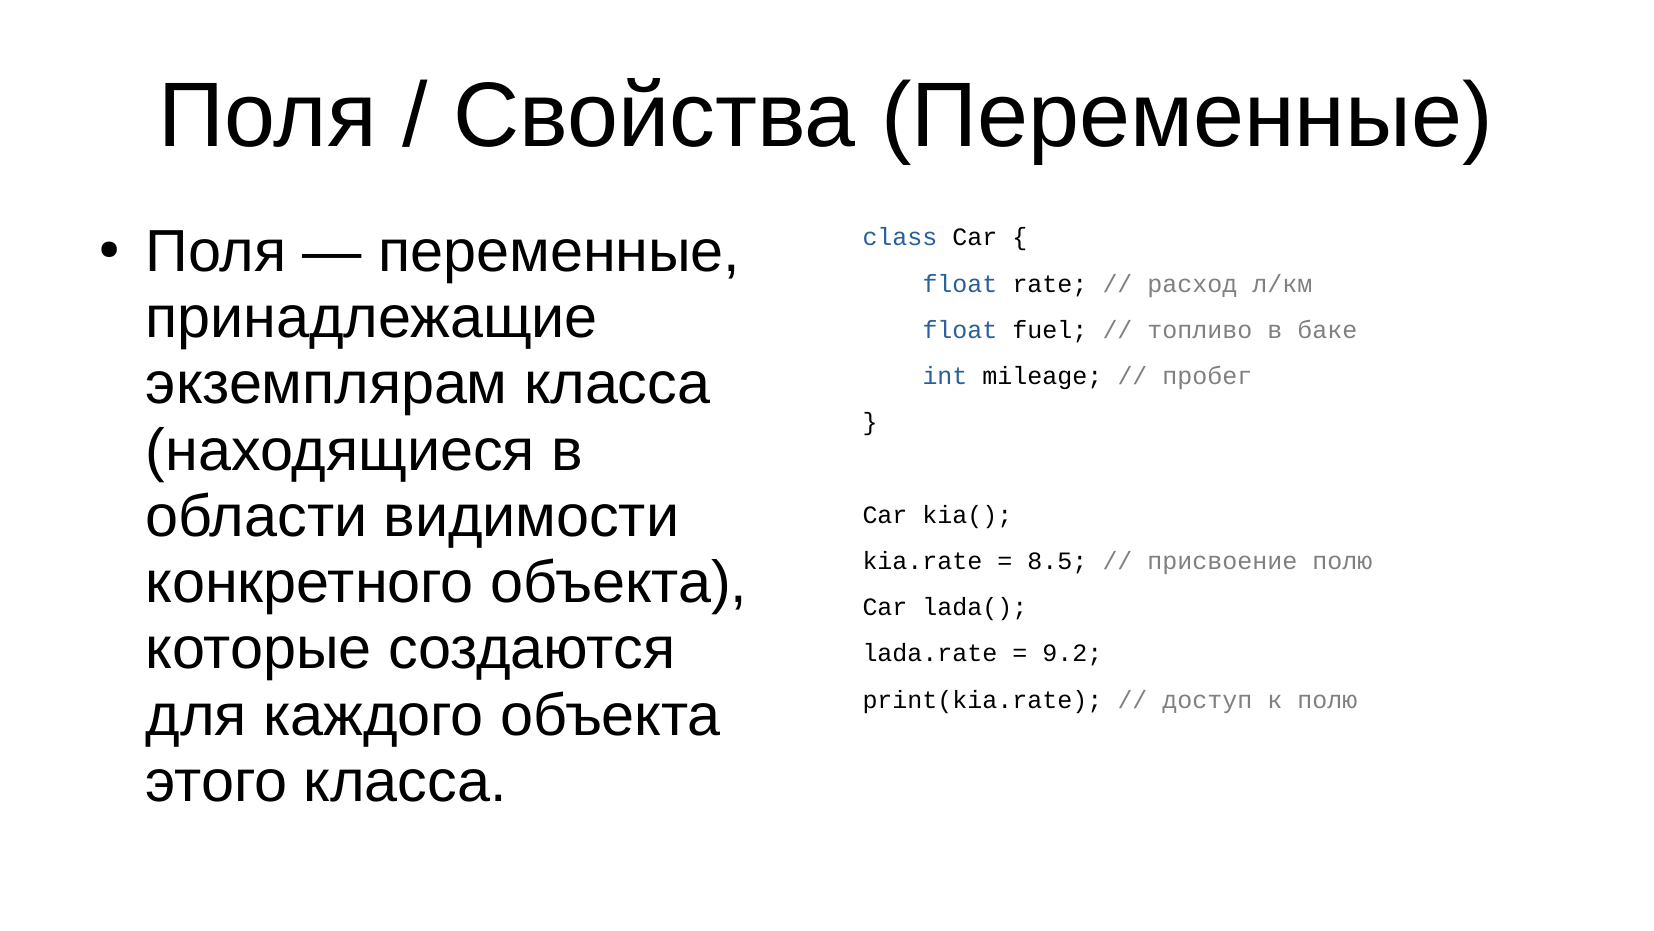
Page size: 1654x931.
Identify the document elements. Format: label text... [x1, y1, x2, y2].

list class Car { float rate; // расход л/км float fuel; // топливо в баке int mileage; // пробег } Car kia(); kia.rate = 8.5; // присвоение полю Car lada(); lada.rate = 9.2; print(kia.rate); // доступ к полю [862, 225, 1568, 863]
list Поля — переменные, принадлежащие экземплярам класса (находящиеся в области видимости конкретного объекта), которые создаются для каждого объекта этого класса. [82, 217, 751, 863]
title Поля / Свойства (Переменные) [82, 37, 1571, 193]
